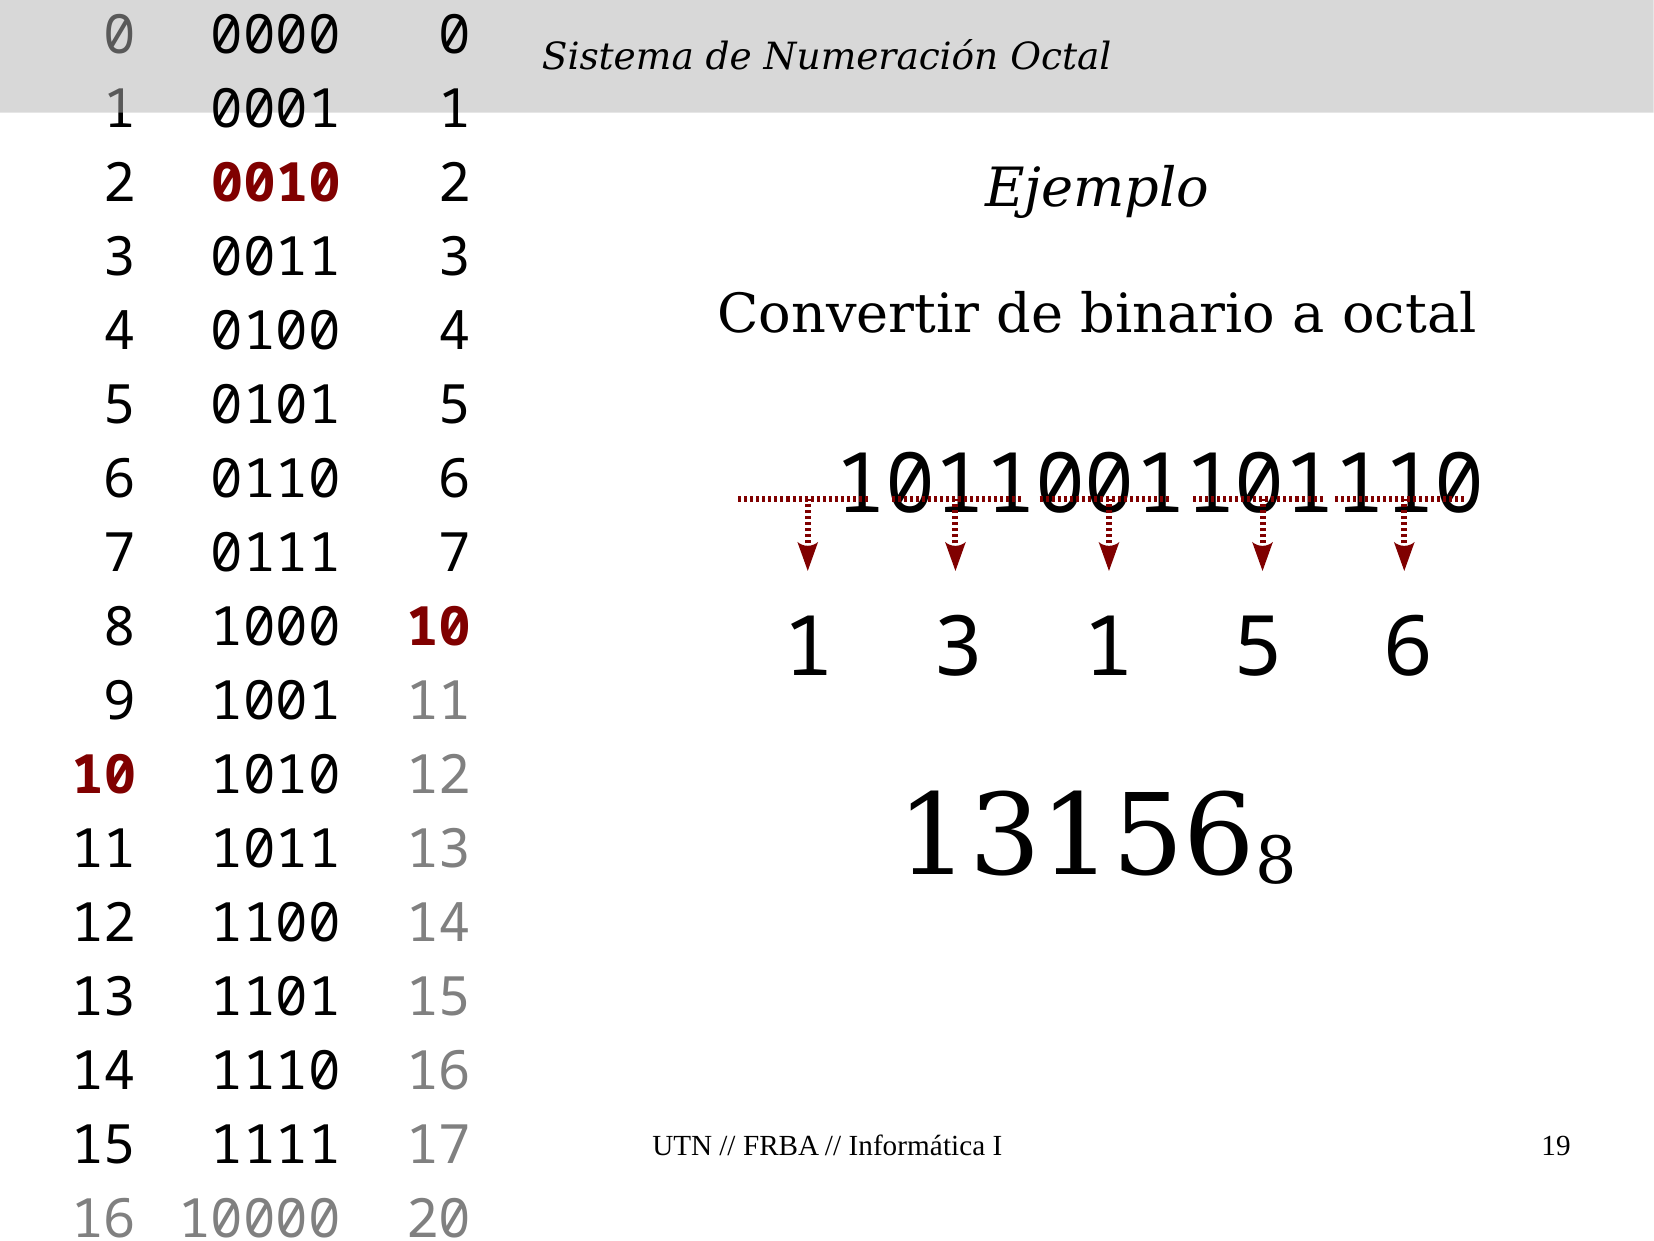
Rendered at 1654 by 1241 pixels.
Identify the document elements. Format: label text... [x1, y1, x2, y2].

text_box 1 3 1 5 6 [675, 578, 1543, 677]
title BIN 0000 0001 0010 0011 0100 0101 0110 0111 1000 1001 1010 1011 1100 1101 1110 1111 10000 10001 [153, 111, 341, 1137]
text_box 131568 [615, 762, 1579, 945]
text_box Ejemplo Convertir de binario a octal [615, 148, 1579, 353]
title OCT 0 1 2 3 4 5 6 7 10 11 12 13 14 15 16 17 20 21 [372, 111, 471, 1138]
text_box 1011001101110 [701, 416, 1569, 515]
title DEC0 1 2 3 4 5 6 7 8 9 10 11 12 13 14 15 16 17 [37, 113, 137, 1138]
text_box Sistema de Numeración Octal [0, 0, 1654, 113]
